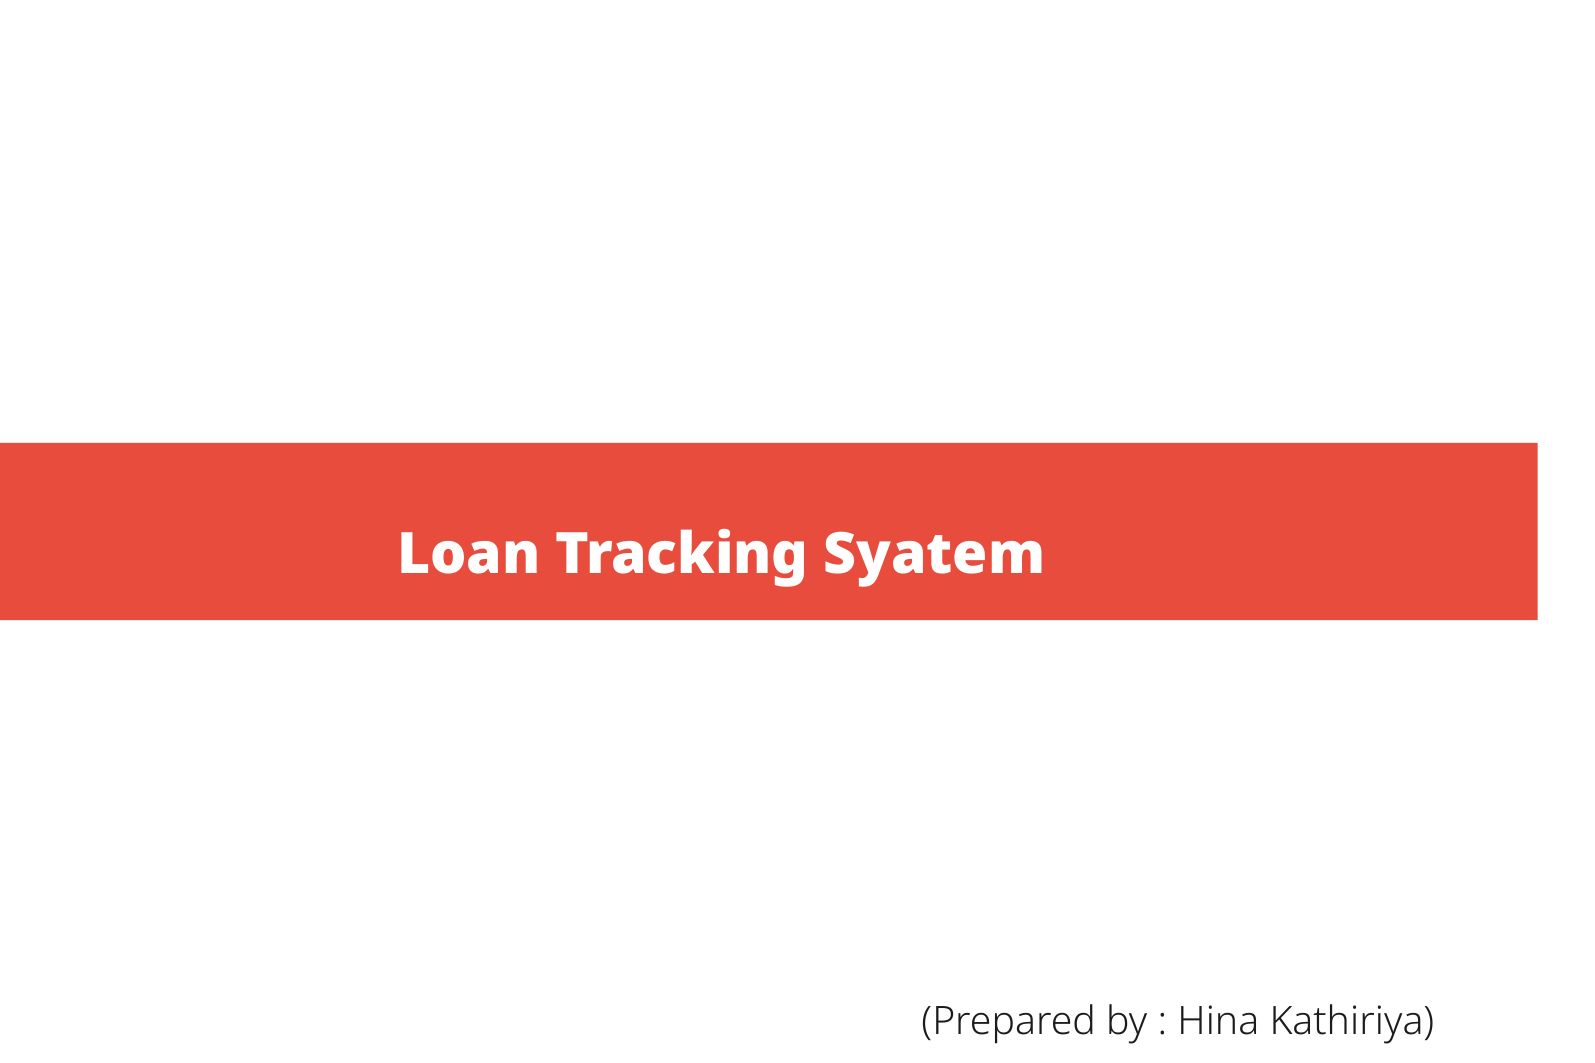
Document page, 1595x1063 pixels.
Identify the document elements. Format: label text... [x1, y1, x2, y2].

title Loan Tracking Syatem [397, 463, 1595, 591]
subtitle (Prepared by : Hina Kathiriya) [921, 992, 1583, 1060]
